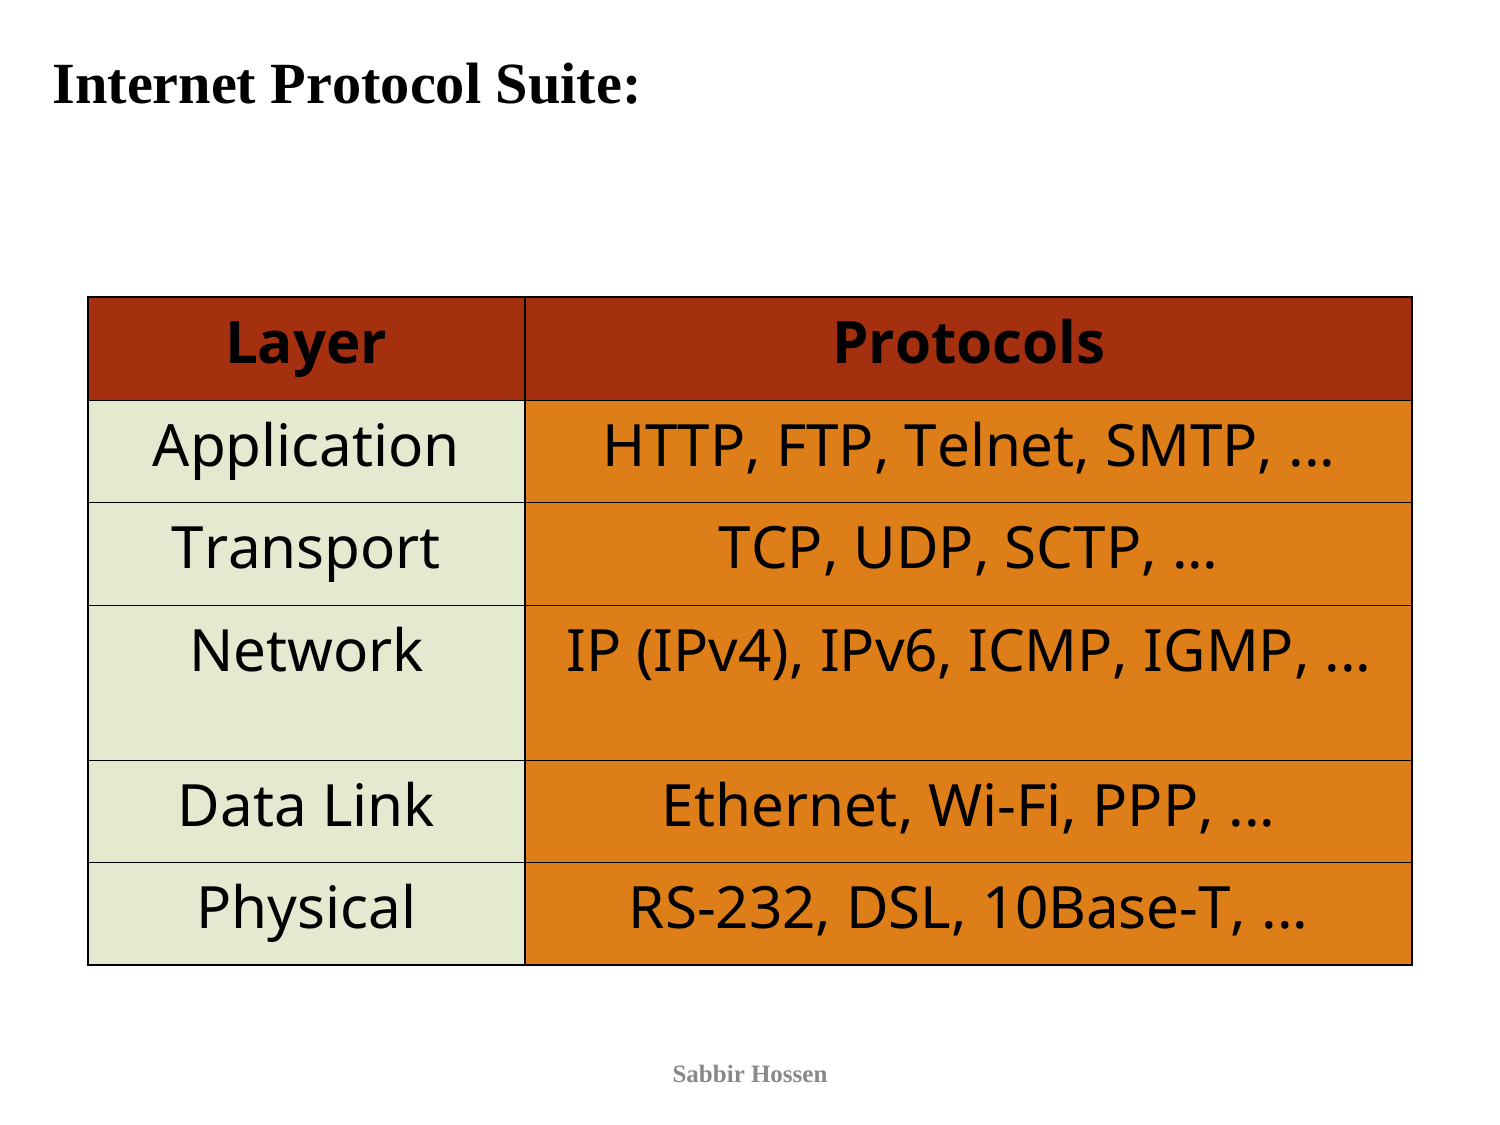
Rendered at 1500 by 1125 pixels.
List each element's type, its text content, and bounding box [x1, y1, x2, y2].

table_cell Ethernet, Wi-Fi, PPP, ... [526, 761, 1411, 862]
table_cell RS-232, DSL, 10Base-T, ... [526, 863, 1411, 964]
table_cell Network [89, 606, 524, 760]
table_cell IP (IPv4), IPv6, ICMP, IGMP, ... [526, 606, 1411, 760]
table_cell Data Link [89, 761, 524, 862]
text_box Sabbir Hossen [496, 1042, 1004, 1103]
table_cell HTTP, FTP, Telnet, SMTP, ... [526, 401, 1411, 502]
table_cell Physical [89, 863, 524, 964]
table_cell Application [89, 401, 524, 502]
list Internet Protocol Suite: [37, 37, 1500, 1113]
table_header Protocols [526, 298, 1411, 400]
table_header Layer [89, 298, 524, 400]
table_cell TCP, UDP, SCTP, ... [526, 503, 1411, 605]
table_cell Transport [89, 503, 524, 605]
